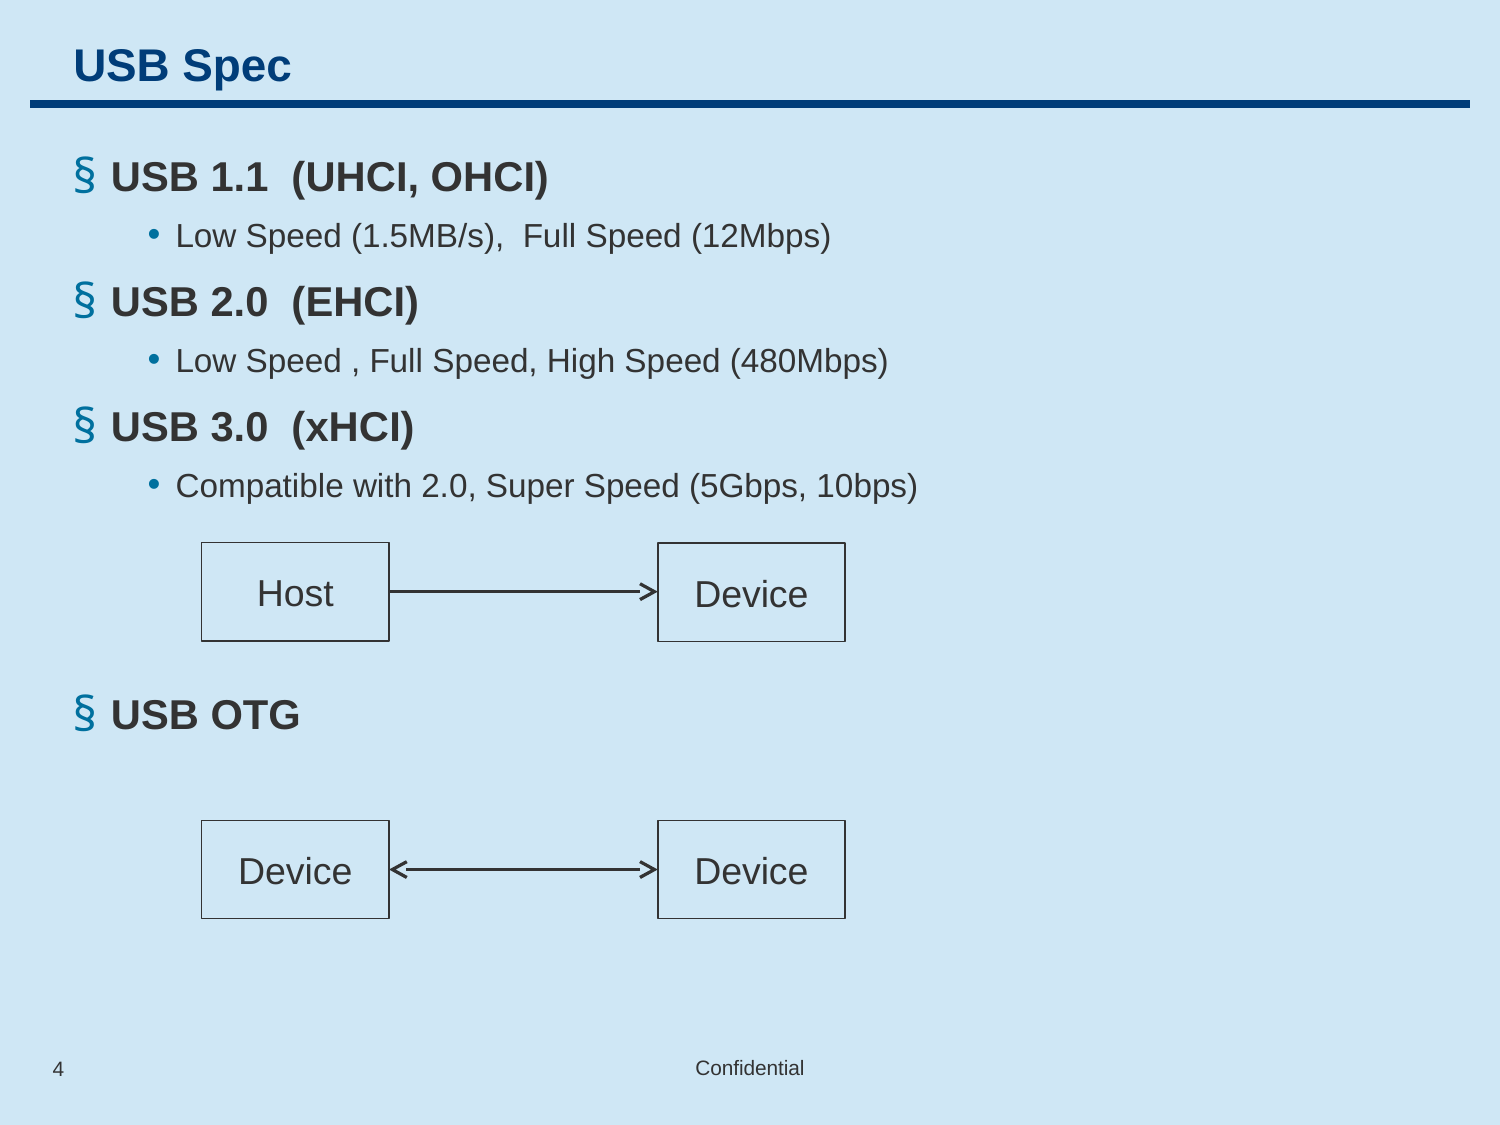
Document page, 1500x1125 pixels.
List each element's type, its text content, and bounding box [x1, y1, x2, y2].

text_box Device [657, 543, 846, 642]
text_box USB 1.1 (UHCI, OHCI) Low Speed (1.5MB/s), Full Speed (12Mbps) USB 2.0 (EHCI) Low Speed , Full Speed, High Speed (480Mbps) USB 3.0 (xHCI) Compatible with 2.0, Super Speed (5Gbps, 10bps) USB OTG [57, 142, 1433, 1013]
text_box Host [201, 542, 389, 641]
text_box Device [201, 820, 389, 919]
title USB Spec [58, 28, 1452, 83]
text_box Device [657, 820, 846, 919]
